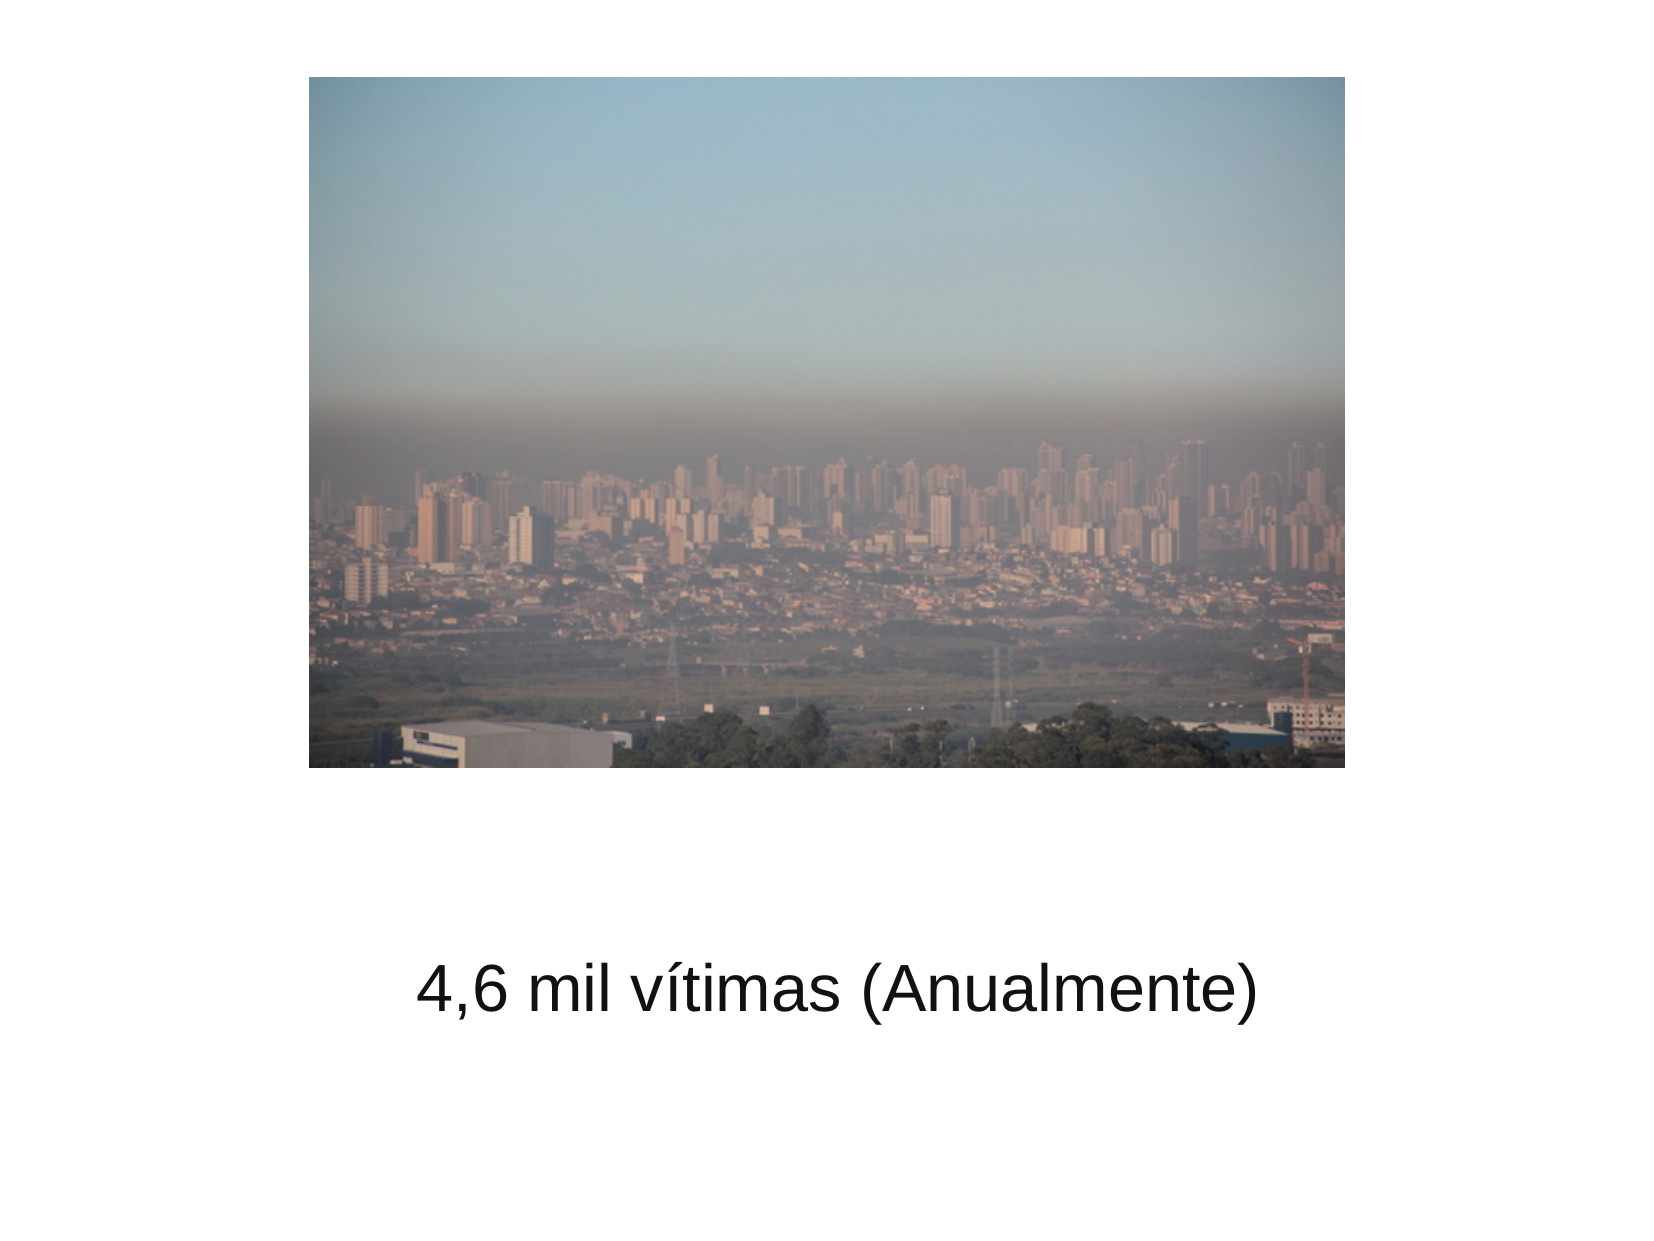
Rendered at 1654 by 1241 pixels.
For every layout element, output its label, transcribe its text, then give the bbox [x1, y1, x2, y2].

picture [309, 77, 1345, 768]
text_box 4,6 mil vítimas (Anualmente) [94, 862, 1583, 1114]
